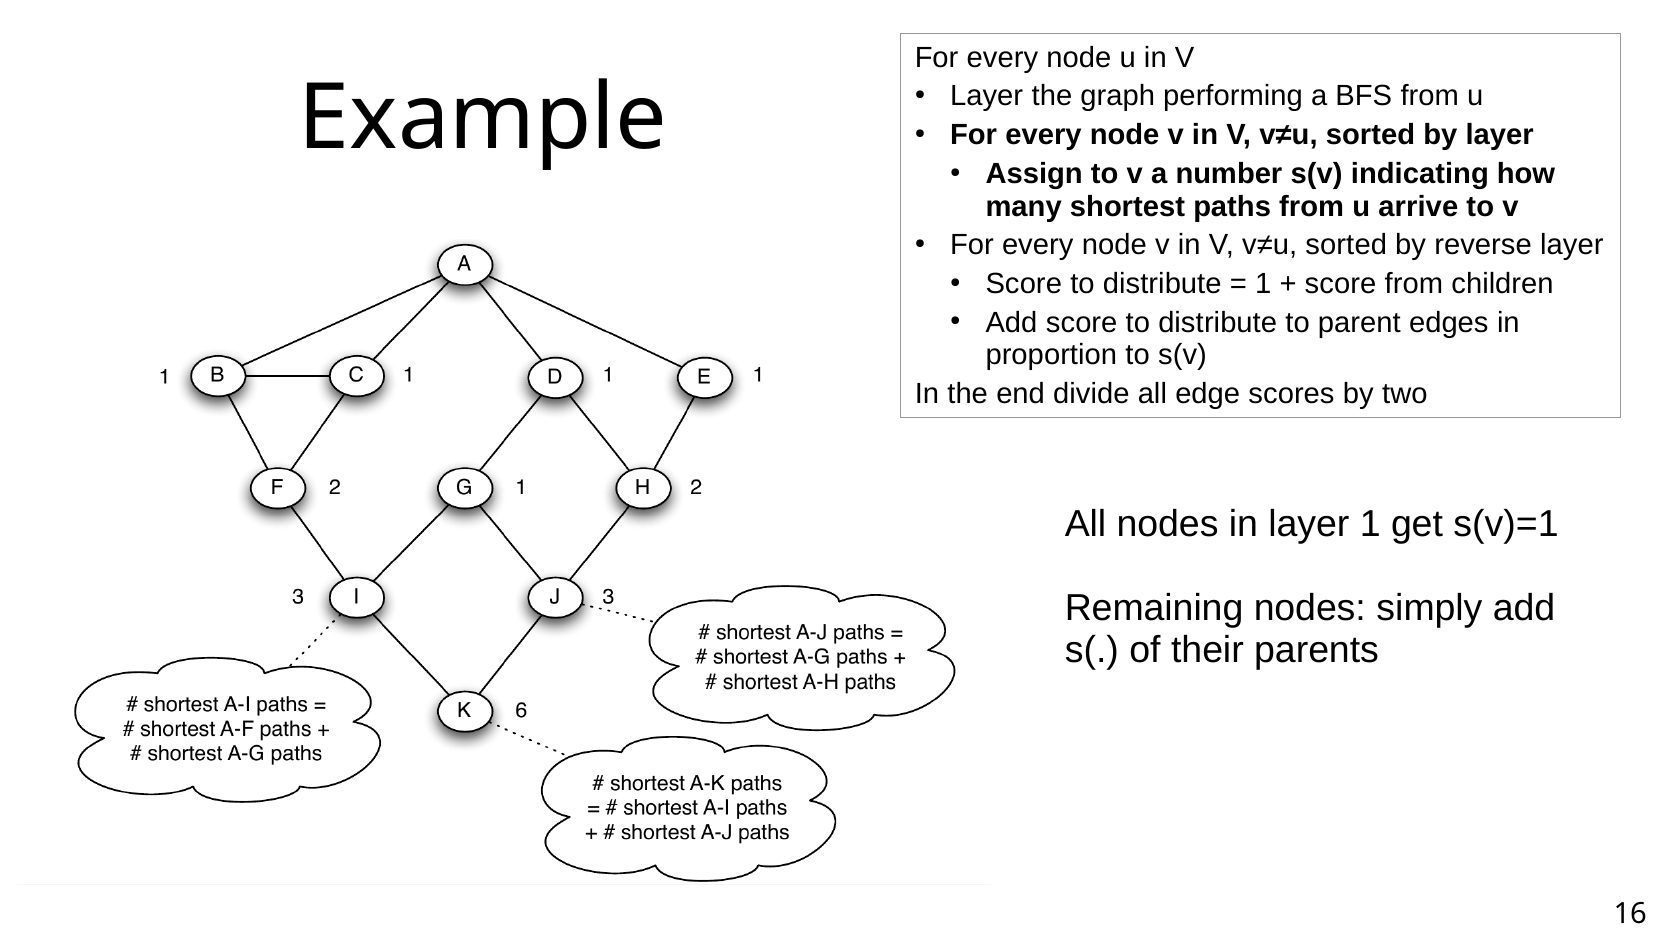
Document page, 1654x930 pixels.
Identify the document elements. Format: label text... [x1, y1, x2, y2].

picture [17, 239, 991, 886]
title Example [29, 1, 937, 225]
text_box For every node u in V Layer the graph performing a BFS from u For every node v in V, v≠u, sorted by layer Assign to v a number s(v) indicating how many shortest paths from u arrive to v For every node v in V, v≠u, sorted by reverse layer Score to distribute = 1 + score from children Add score to distribute to parent edges in proportion to s(v) In the end divide all edge scores by two [900, 33, 1621, 418]
text_box All nodes in layer 1 get s(v)=1 Remaining nodes: simply add s(.) of their parents [1050, 494, 1621, 678]
